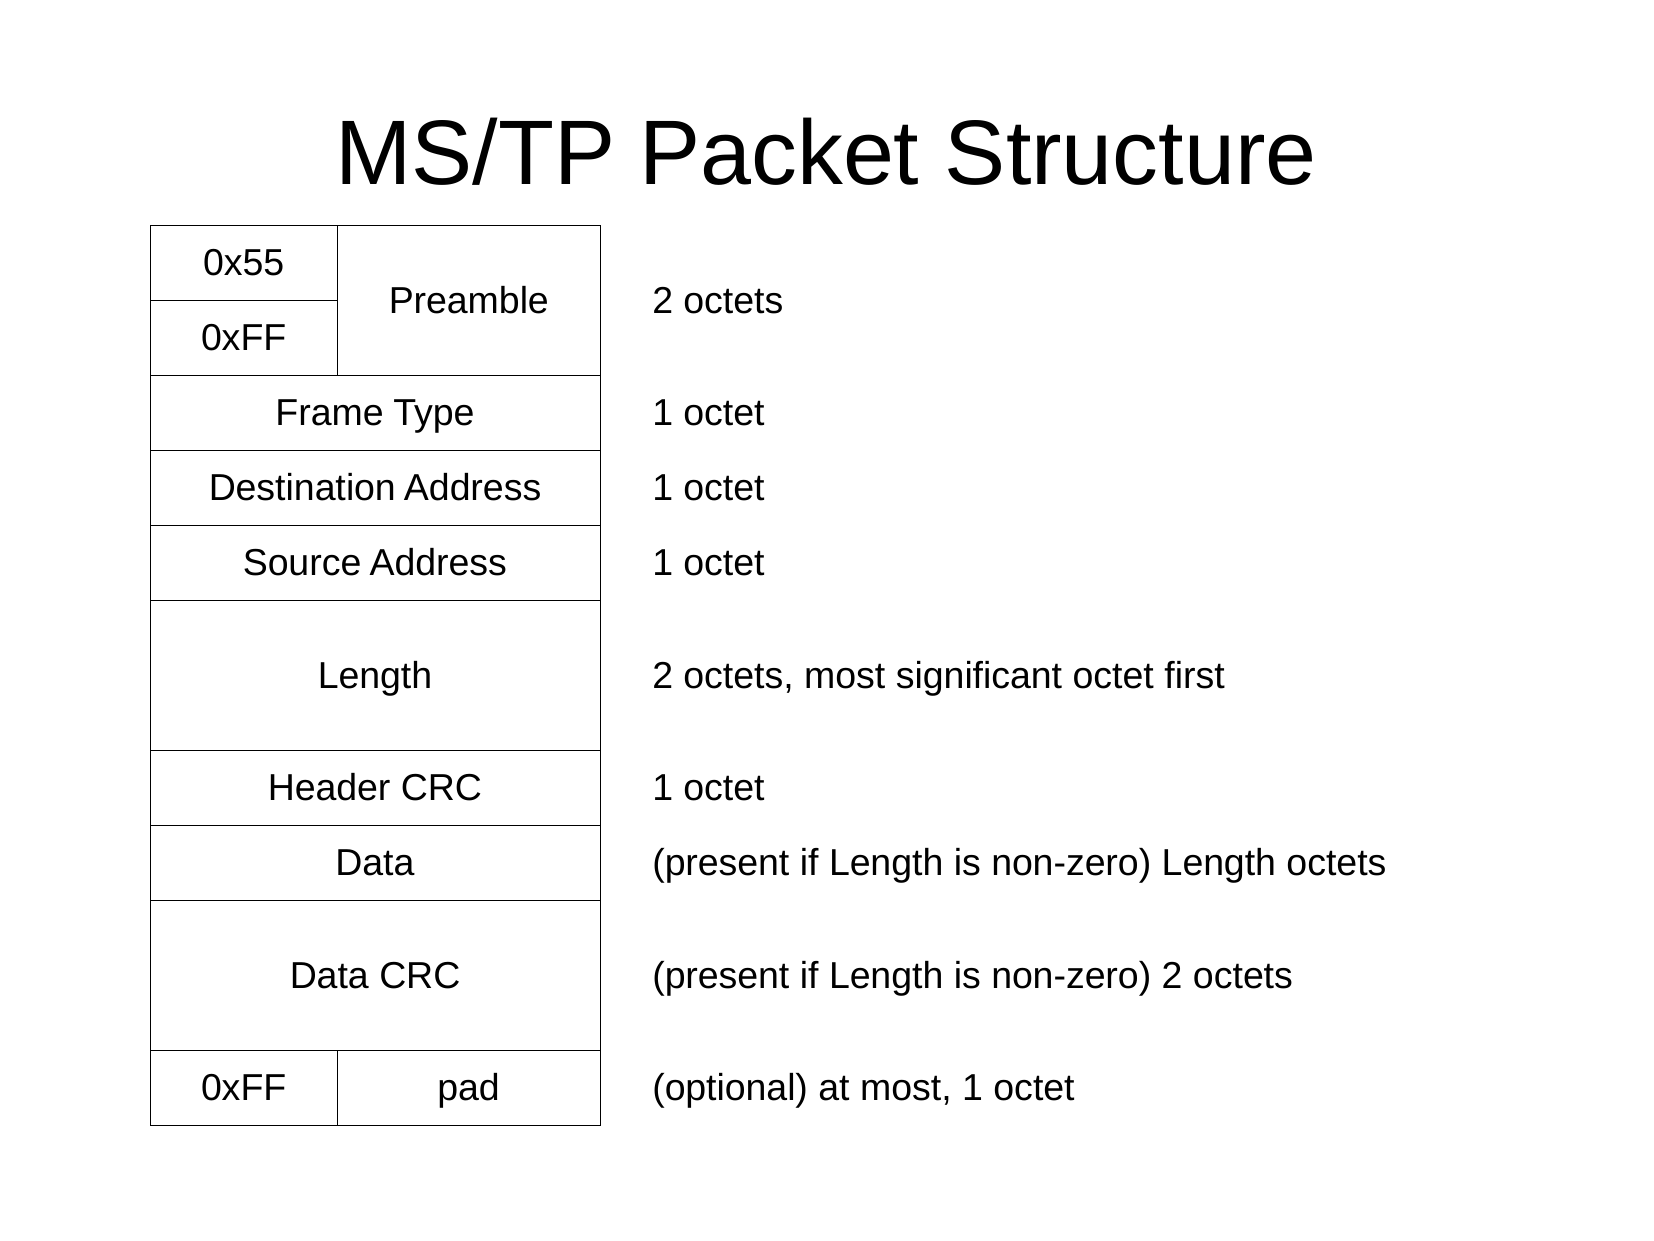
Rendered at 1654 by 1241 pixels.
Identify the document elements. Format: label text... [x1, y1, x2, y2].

text_box 1 octet [637, 526, 863, 601]
text_box Preamble [337, 225, 601, 375]
text_box Source Address [150, 525, 601, 601]
text_box Data CRC [150, 900, 601, 1050]
text_box Frame Type [150, 375, 601, 451]
text_box 0xFF [150, 1050, 338, 1126]
text_box 1 octet [637, 750, 863, 825]
text_box Length [150, 601, 601, 750]
text_box pad [338, 1050, 601, 1126]
text_box 0x55 [150, 225, 337, 300]
text_box 0xFF [150, 300, 338, 375]
text_box (present if Length is non-zero) Length octets [637, 825, 1538, 901]
text_box (present if Length is non-zero) 2 octets [637, 900, 1426, 1051]
text_box (optional) at most, 1 octet [637, 1050, 1201, 1126]
text_box 2 octets [637, 225, 863, 376]
text_box 1 octet [637, 376, 863, 451]
text_box Destination Address [150, 451, 601, 525]
text_box Data [150, 825, 601, 900]
text_box 2 octets, most significant octet first [637, 600, 1313, 751]
text_box 1 octet [637, 451, 863, 526]
text_box Header CRC [150, 750, 601, 825]
title MS/TP Packet Structure [82, 56, 1571, 250]
